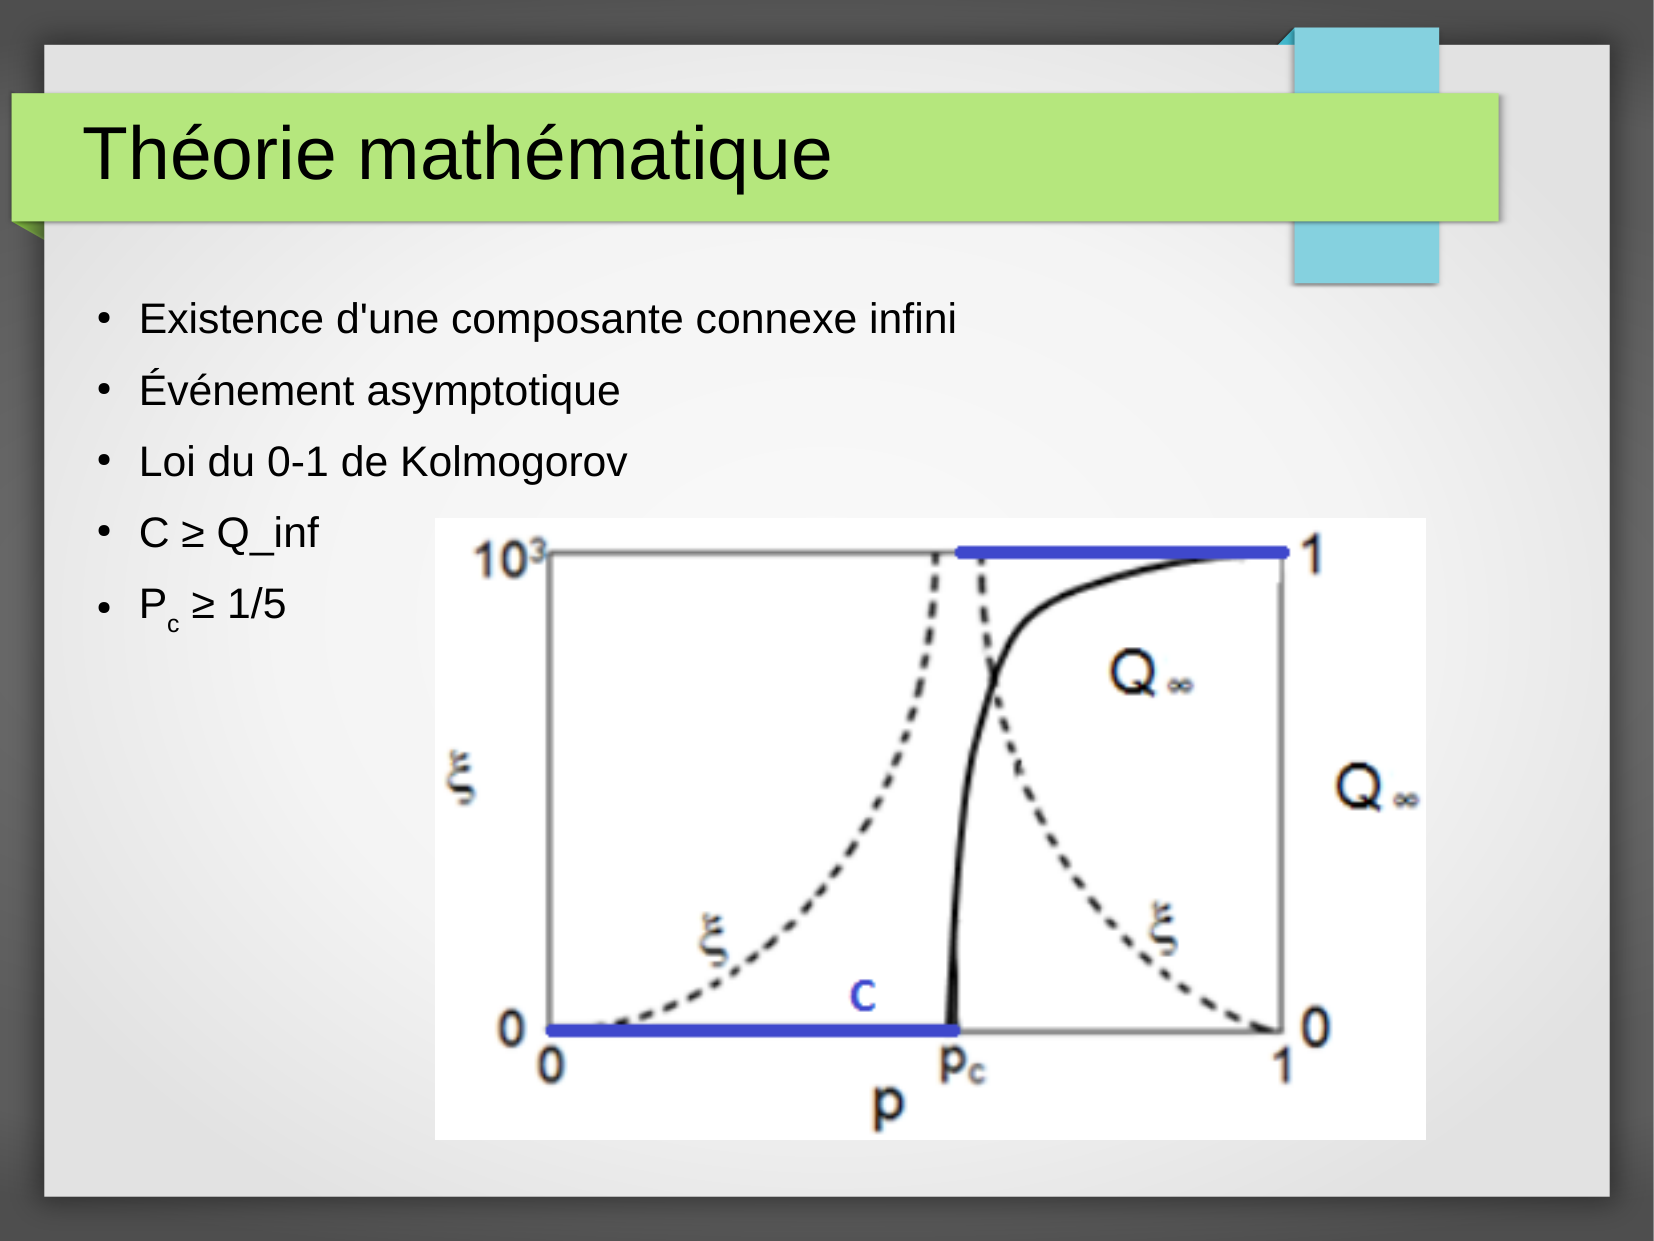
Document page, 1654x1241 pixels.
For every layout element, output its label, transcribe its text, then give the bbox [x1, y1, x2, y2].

title Théorie mathématique [82, 94, 1264, 213]
list Existence d'une composante connexe infini Événement asymptotique Loi du 0-1 de Kolmogorov C ≥ Q_inf Pc ≥ 1/5 [82, 295, 1571, 639]
picture [0, 0, 1654, 1241]
